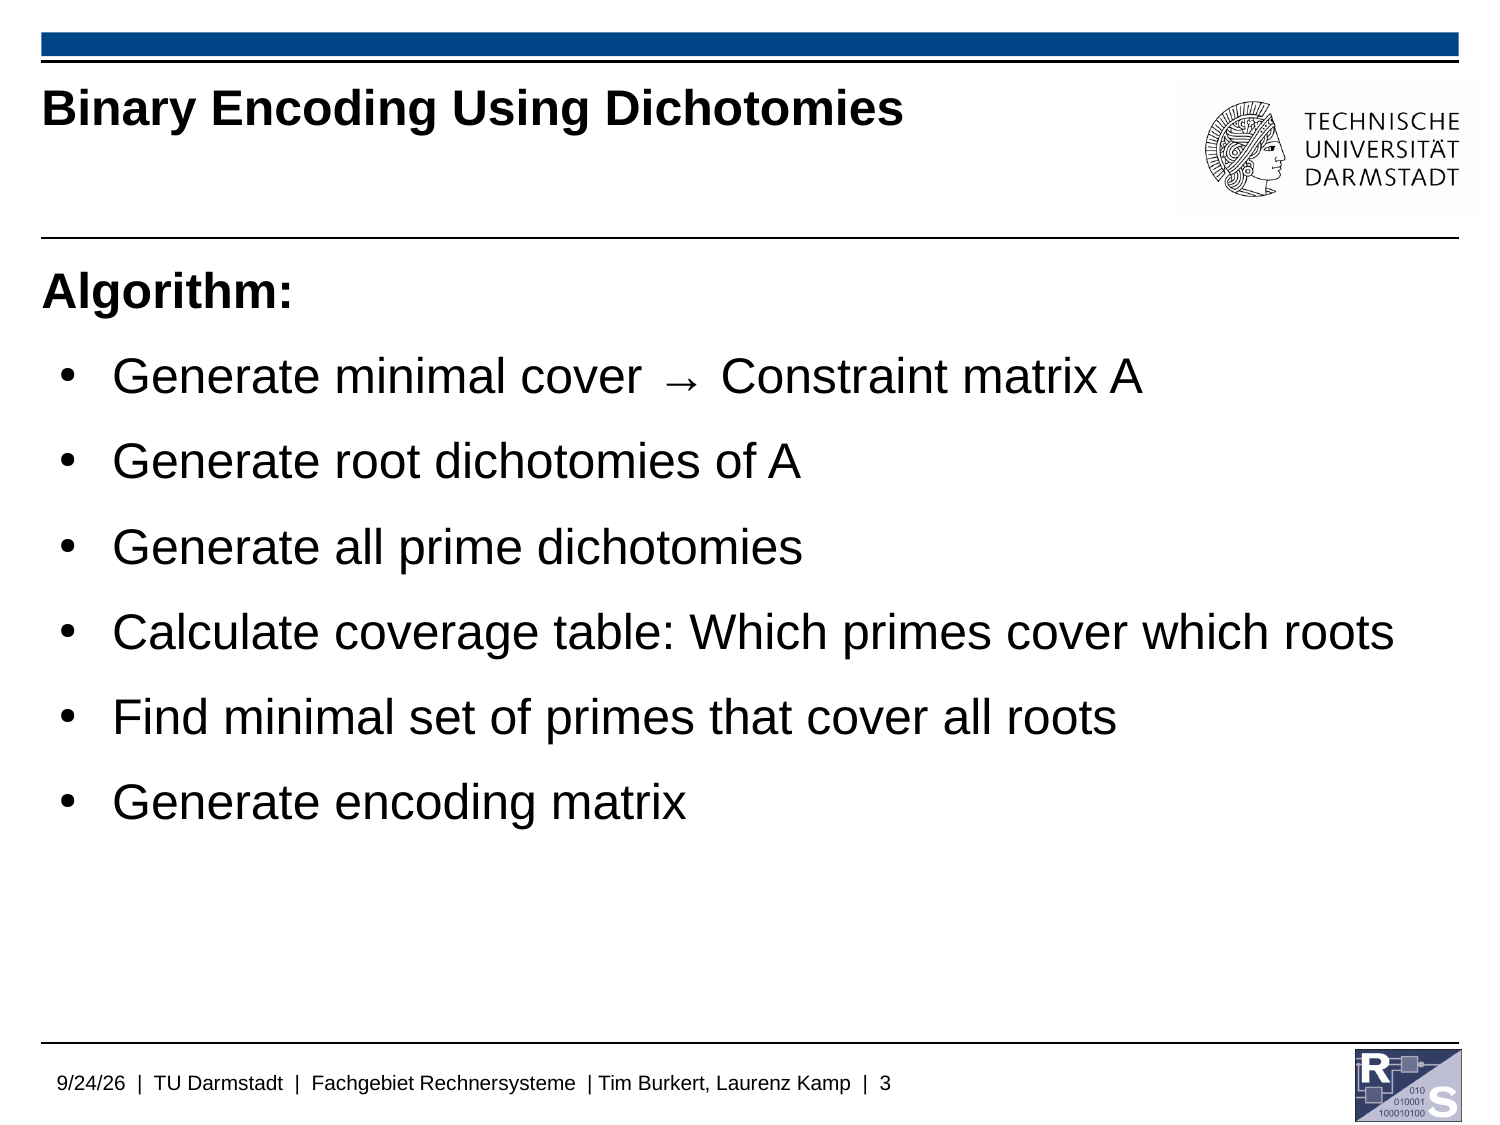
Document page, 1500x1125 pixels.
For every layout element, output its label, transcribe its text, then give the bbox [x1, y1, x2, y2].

picture [1355, 1049, 1462, 1122]
title Binary Encoding Using Dichotomies [41, 32, 1131, 183]
list Algorithm: Generate minimal cover → Constraint matrix A Generate root dichotomies of A Generate all prime dichotomies Calculate coverage table: Which primes cover which roots Find minimal set of primes that cover all roots Generate encoding matrix [41, 263, 1455, 1032]
